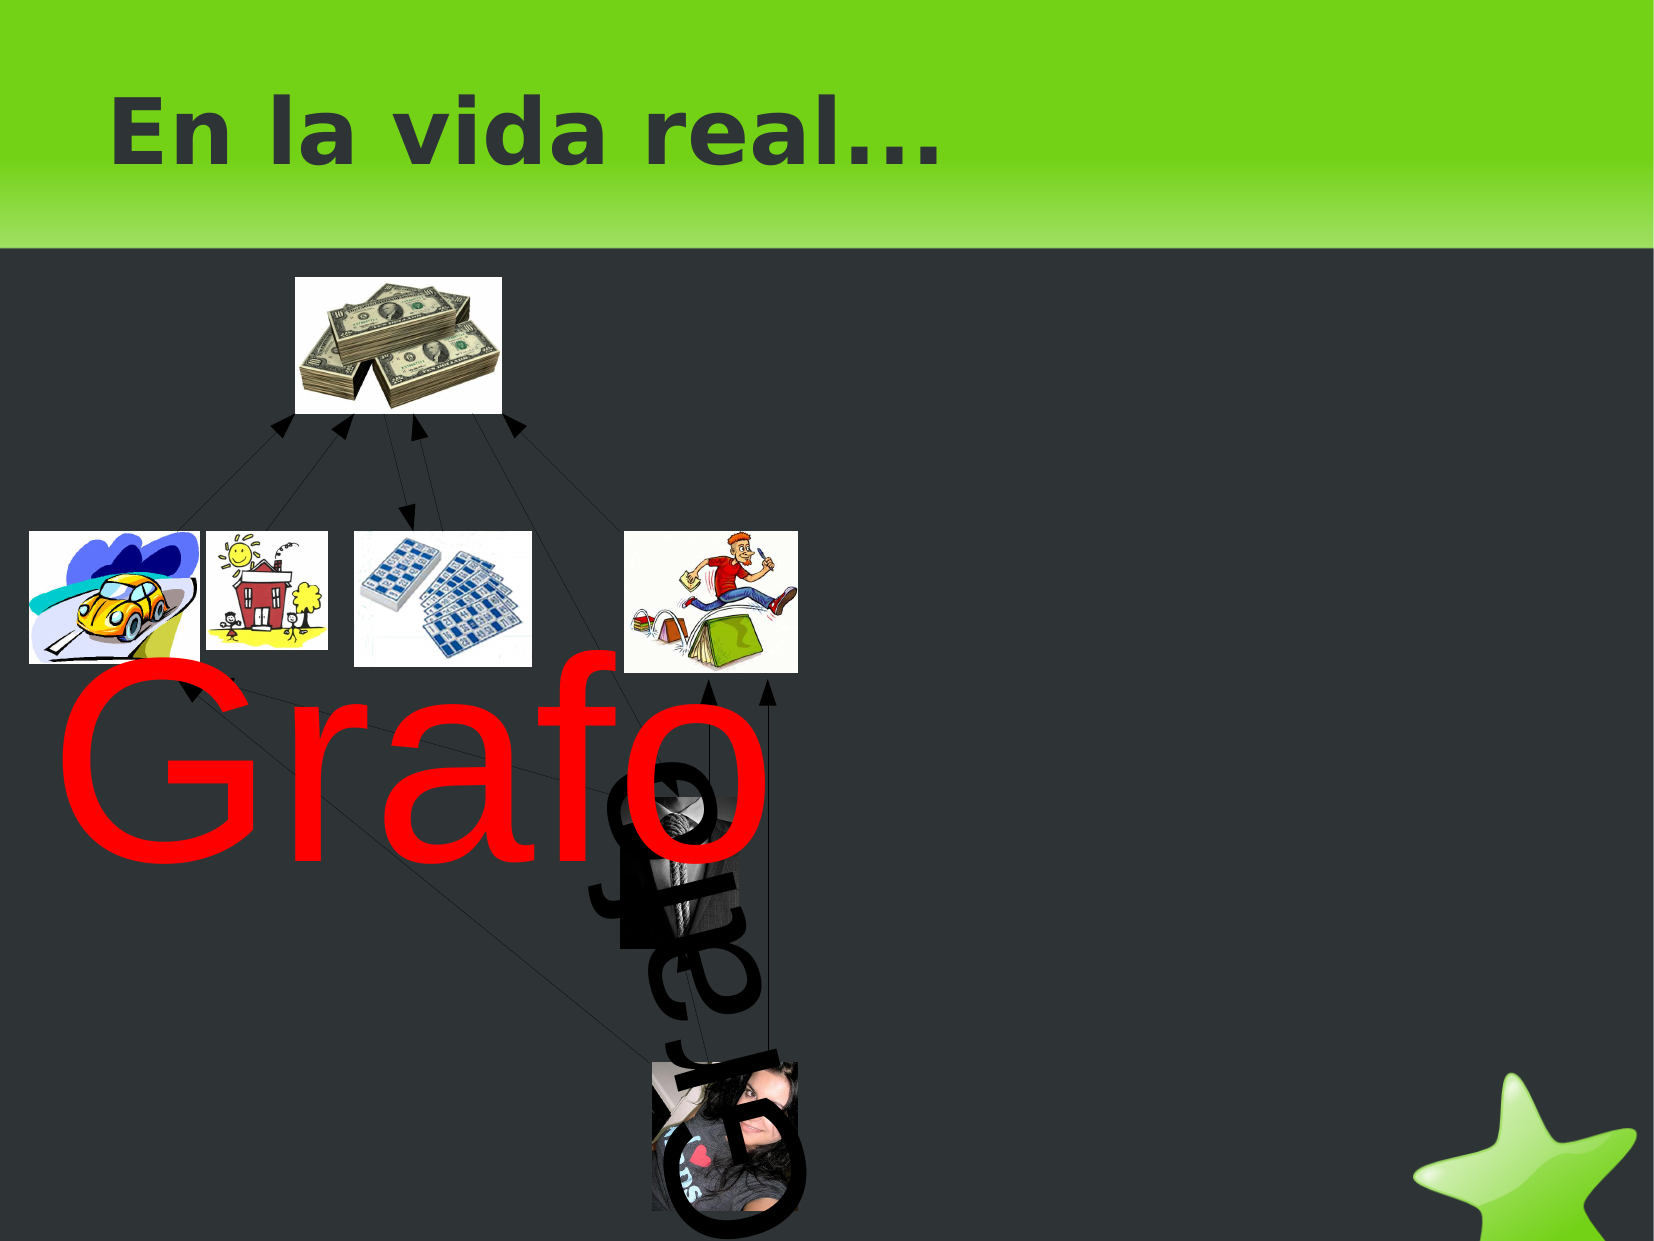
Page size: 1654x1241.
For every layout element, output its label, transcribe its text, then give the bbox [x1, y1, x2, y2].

picture [0, 0, 1654, 1241]
text_box Grafo [29, 590, 798, 932]
title En la vida real... [106, 29, 1595, 237]
